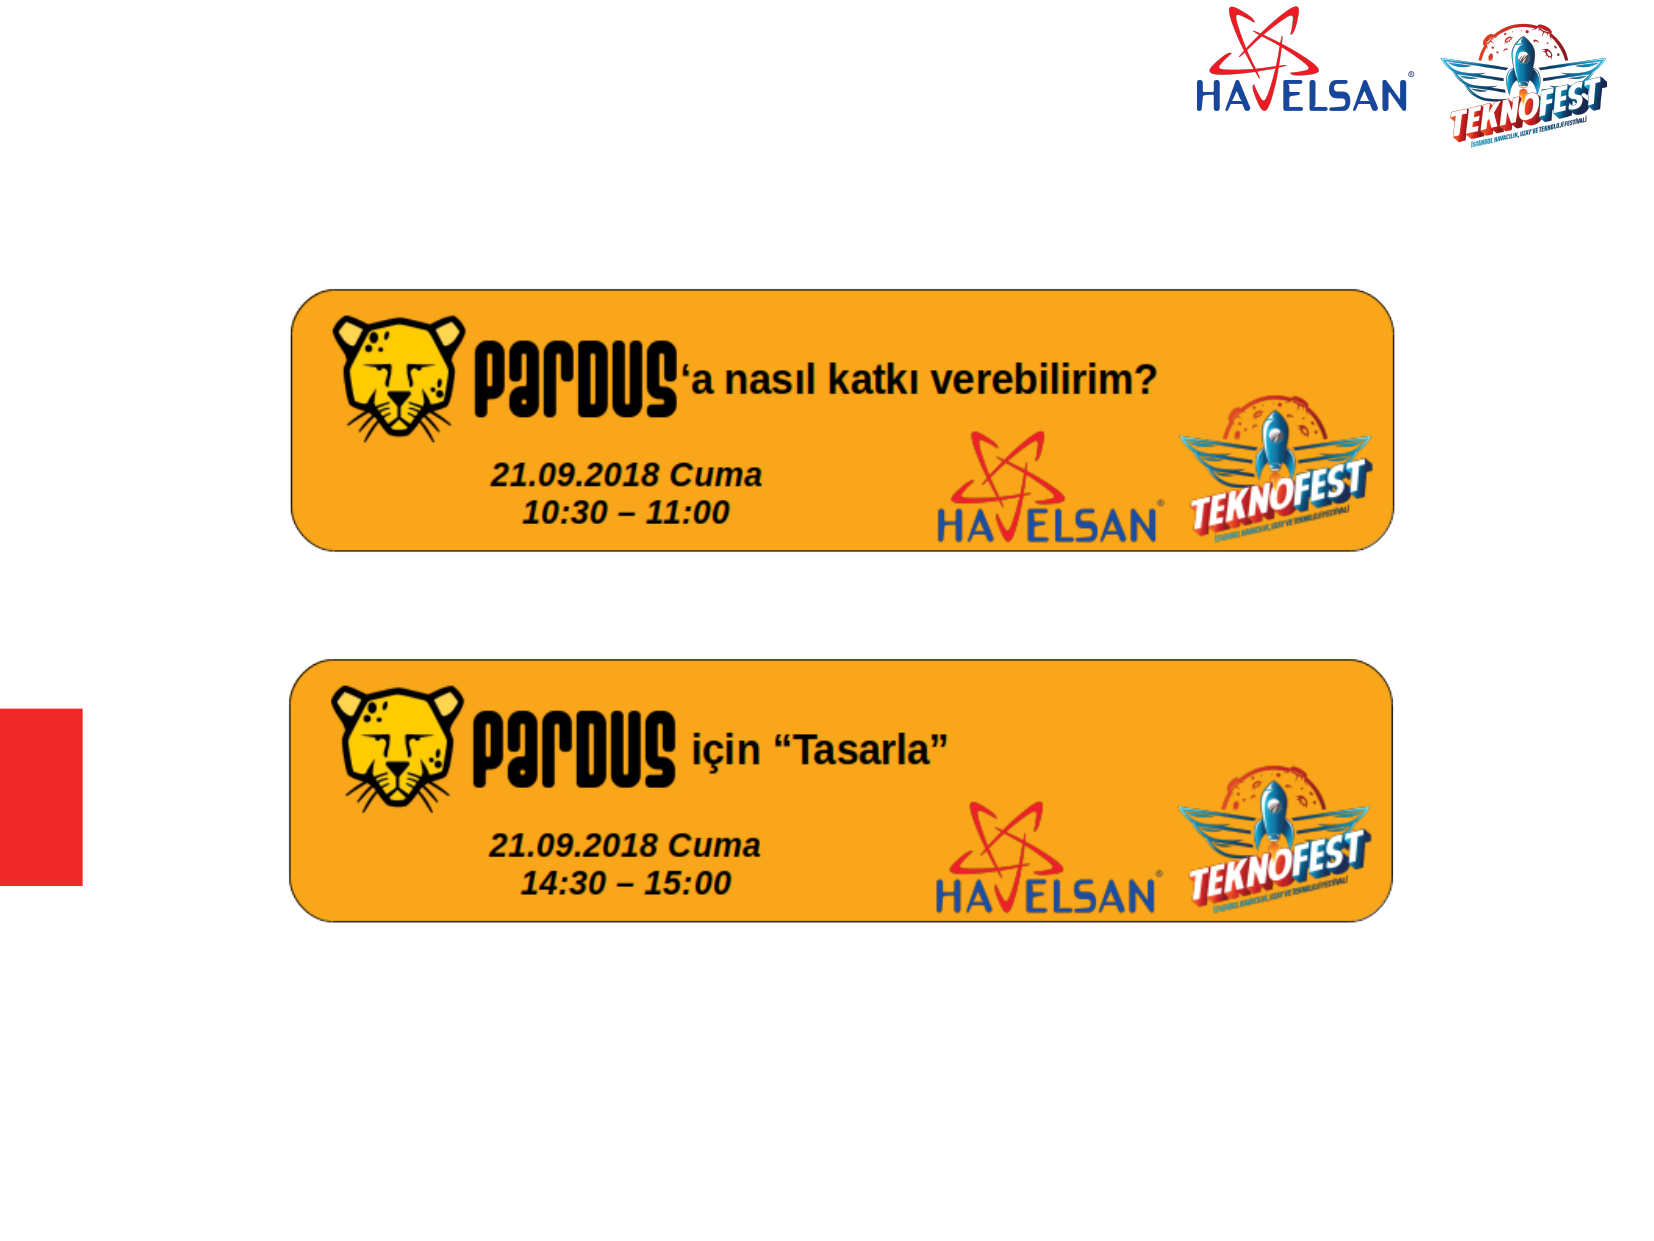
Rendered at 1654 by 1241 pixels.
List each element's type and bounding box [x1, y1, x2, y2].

picture [1195, 2, 1630, 154]
picture [283, 653, 1395, 934]
picture [283, 283, 1398, 560]
